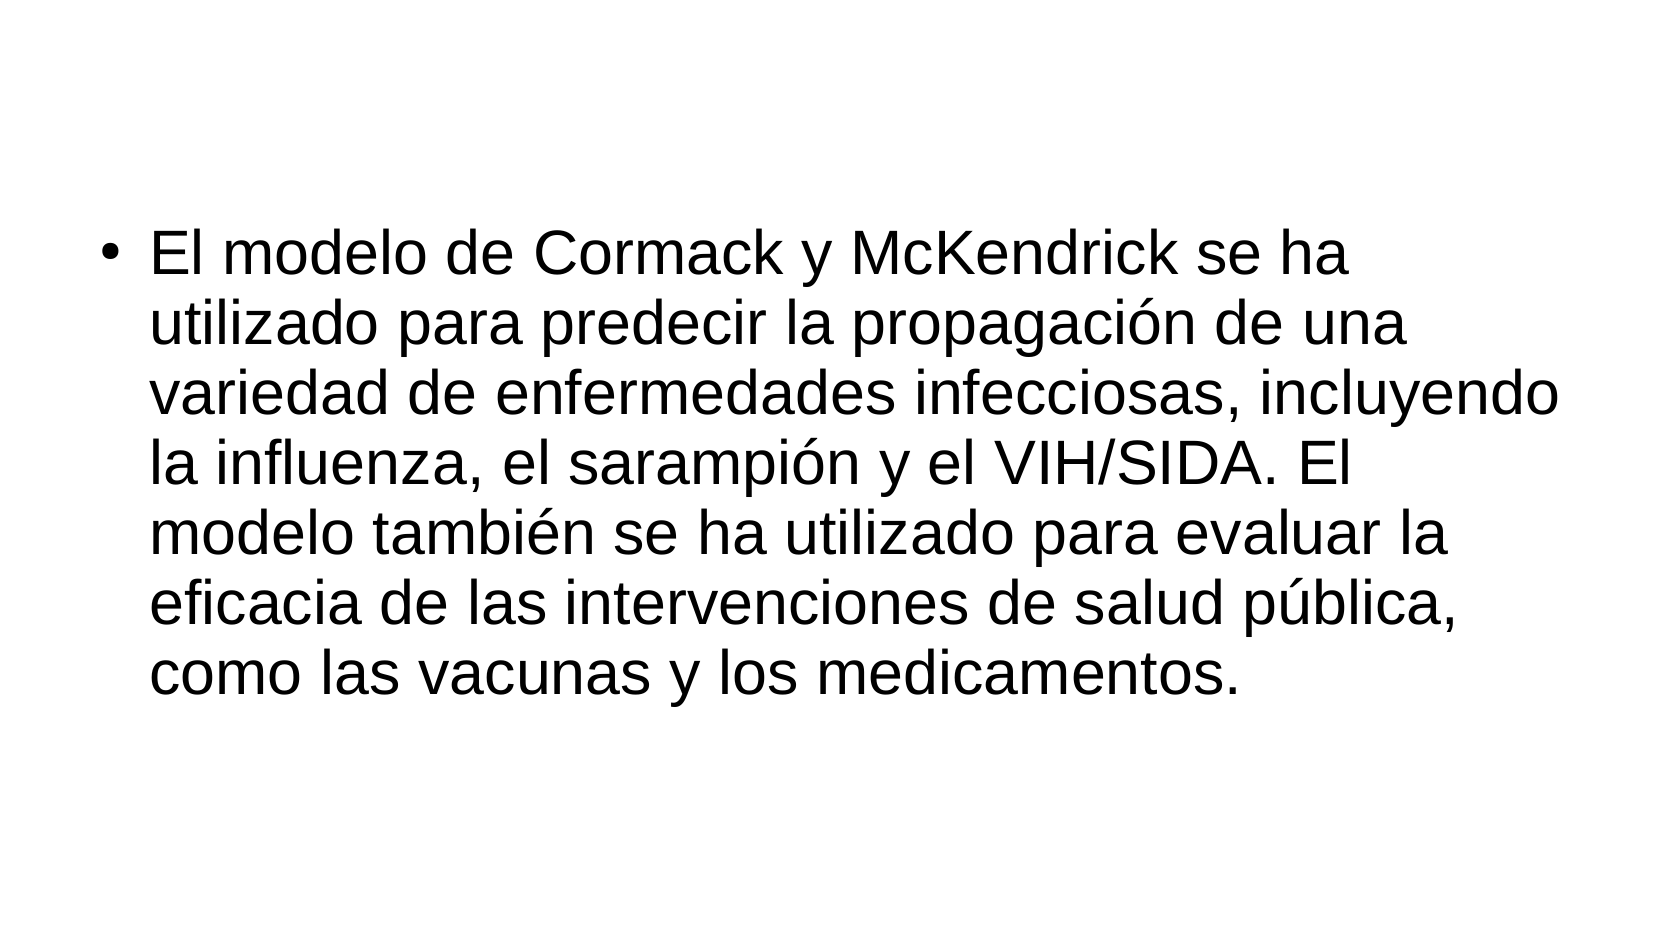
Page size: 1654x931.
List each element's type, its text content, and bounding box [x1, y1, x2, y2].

list El modelo de Cormack y McKendrick se ha utilizado para predecir la propagación de una variedad de enfermedades infecciosas, incluyendo la influenza, el sarampión y el VIH/SIDA. El modelo también se ha utilizado para evaluar la eficacia de las intervenciones de salud pública, como las vacunas y los medicamentos. [82, 217, 1571, 758]
